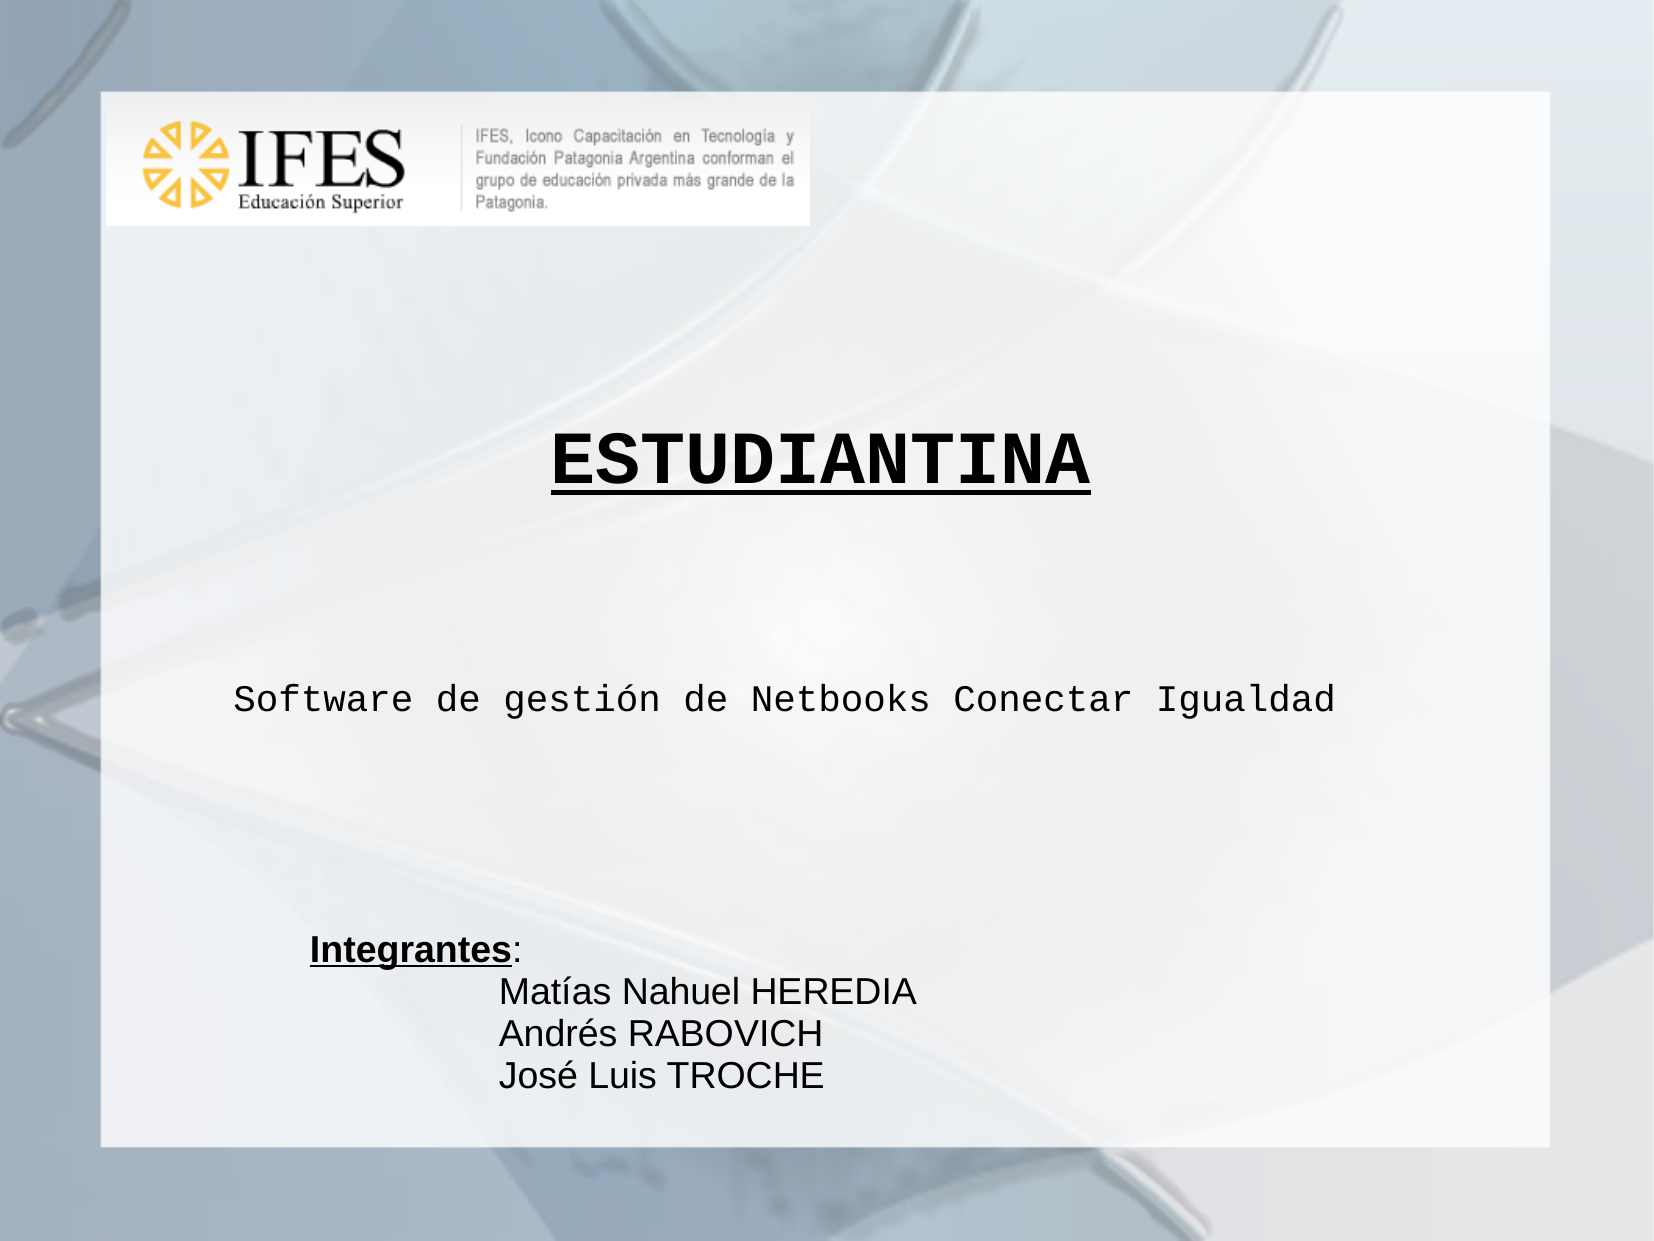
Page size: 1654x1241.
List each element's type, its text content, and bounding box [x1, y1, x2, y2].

picture [0, 0, 1654, 1241]
text_box ESTUDIANTINA [171, 413, 1471, 514]
text_box Integrantes: Matías Nahuel HEREDIA Andrés RABOVICH José Luis TROCHE [295, 921, 932, 1105]
text_box Software de gestión de Netbooks Conectar Igualdad [218, 673, 1424, 731]
